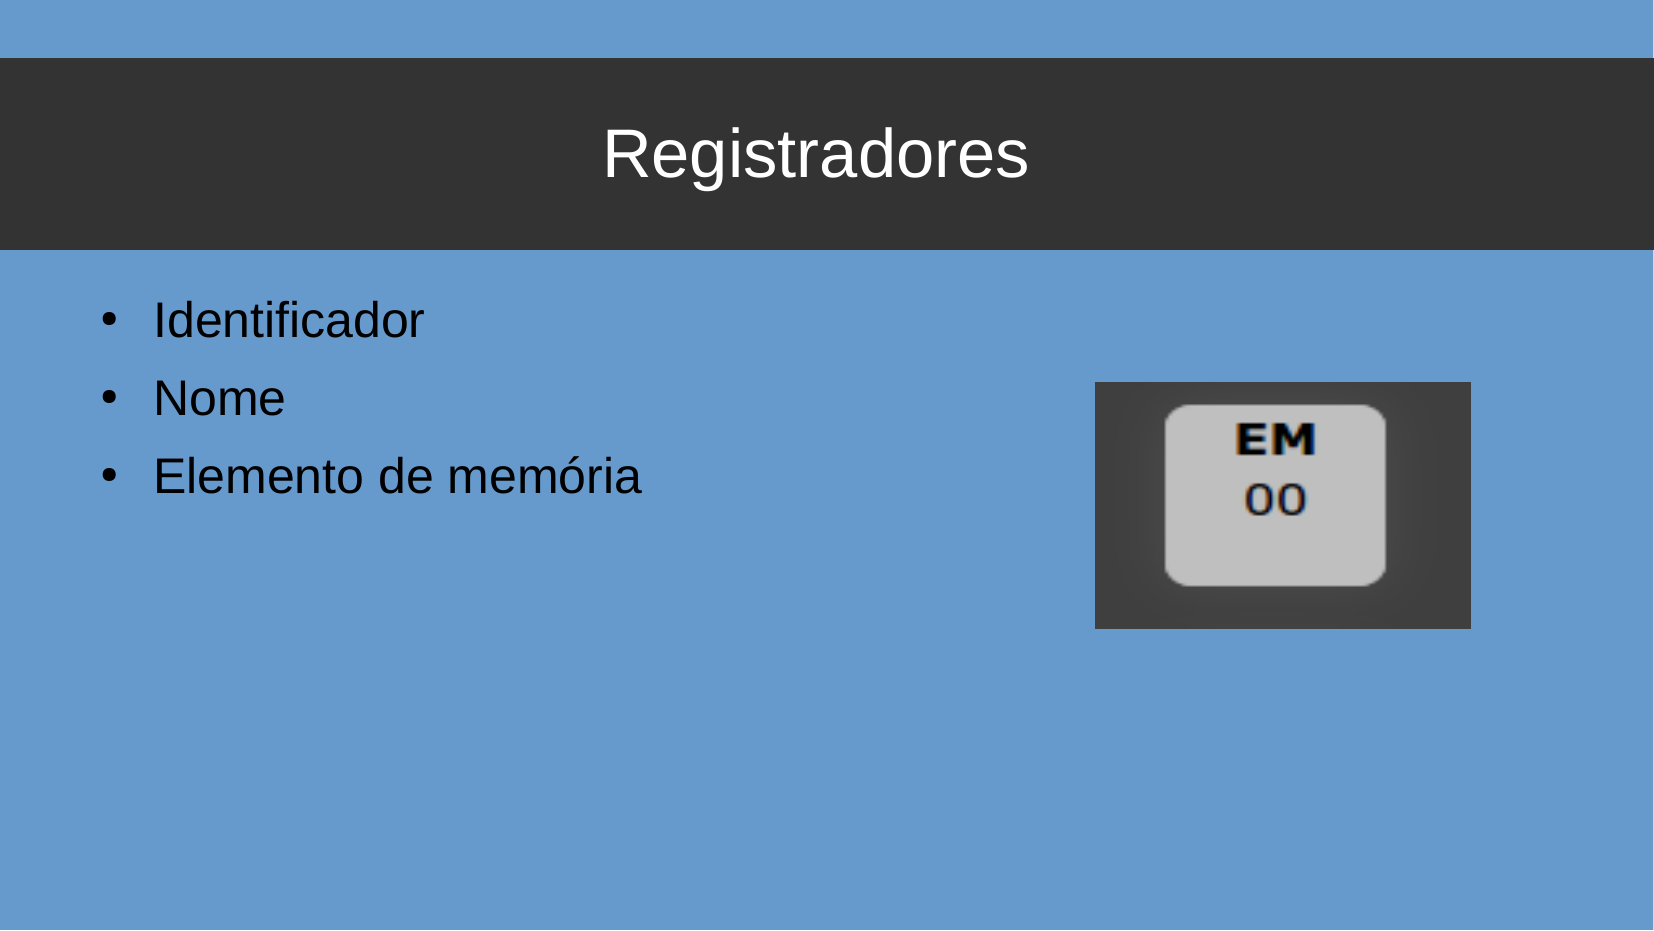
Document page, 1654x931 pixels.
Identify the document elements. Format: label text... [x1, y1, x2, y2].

text_box [0, 58, 1654, 250]
title Registradores [72, 69, 1561, 239]
list Identificador Nome Elemento de memória [82, 292, 1571, 889]
